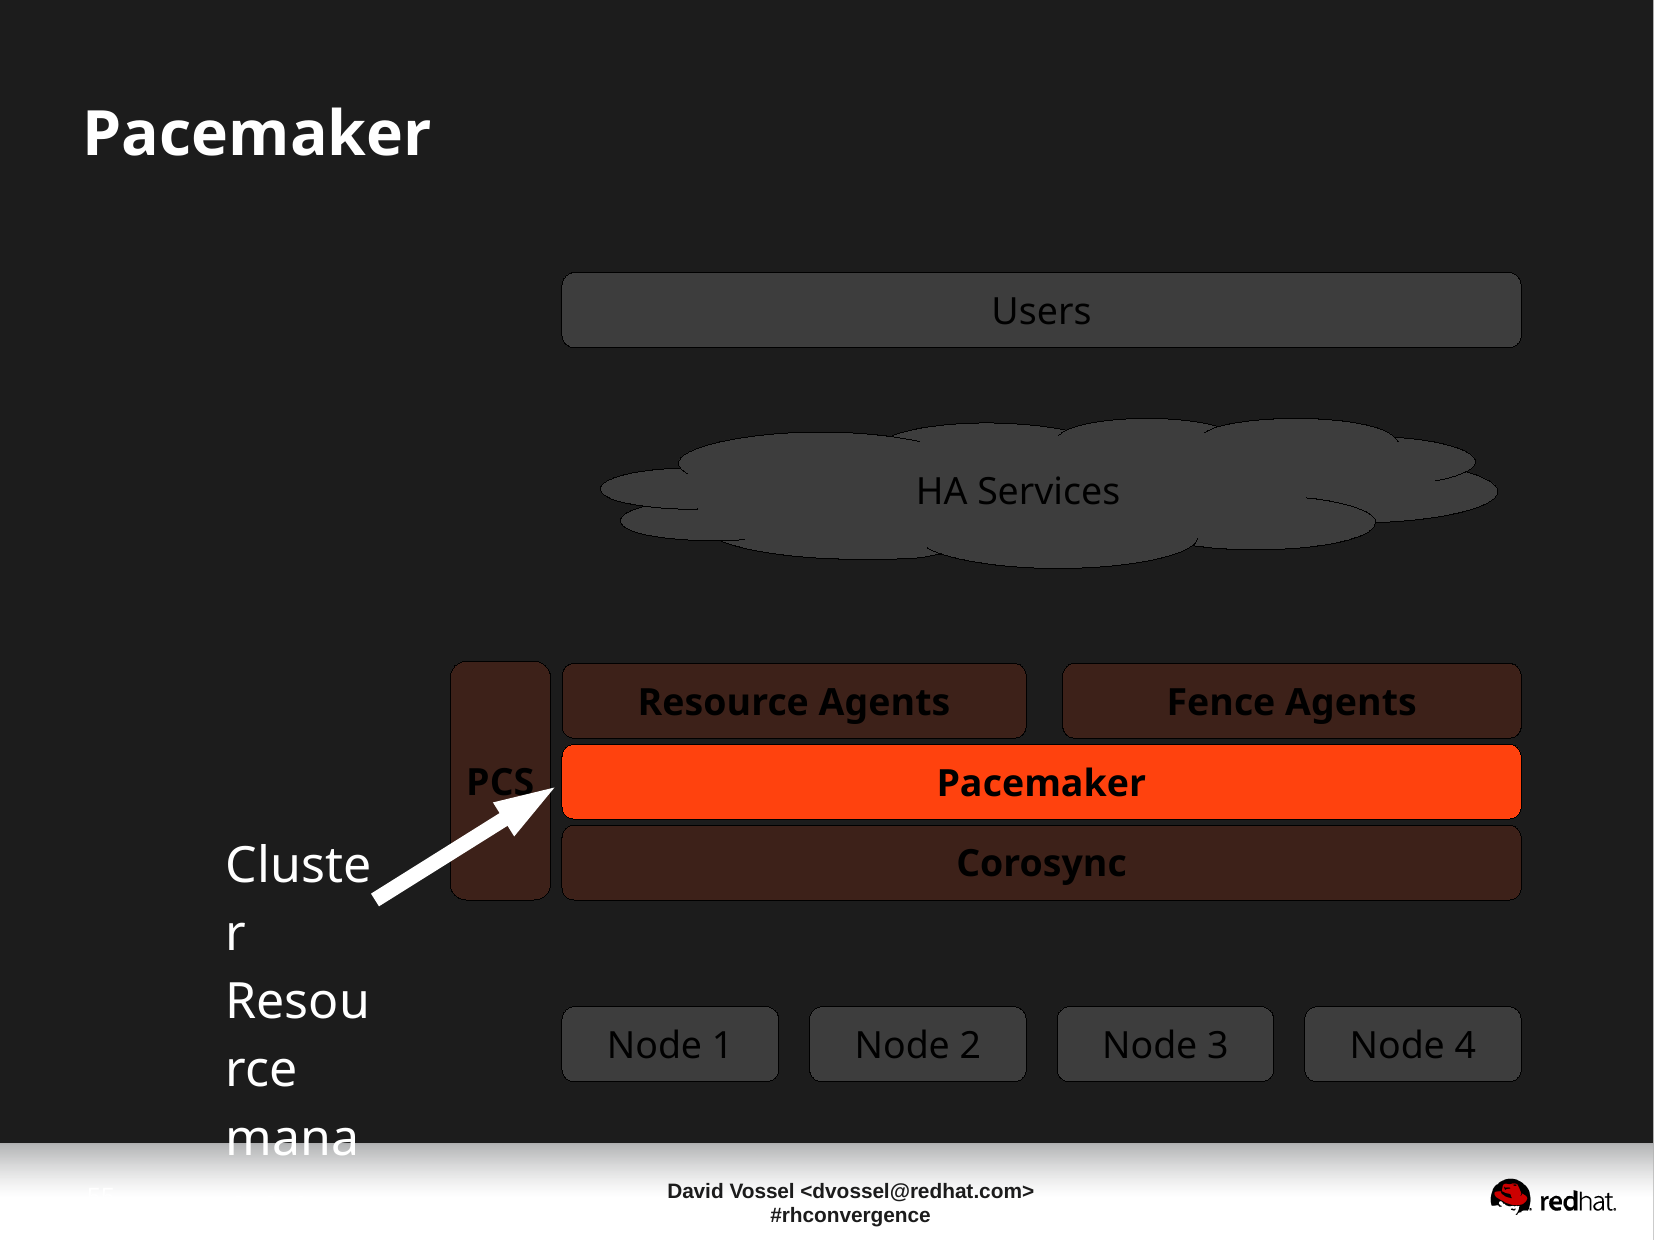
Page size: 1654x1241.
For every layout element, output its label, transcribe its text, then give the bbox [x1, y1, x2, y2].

picture [338, 1143, 351, 1152]
text_box Pacemaker [561, 744, 1522, 820]
text_box Node 1 [561, 1006, 779, 1082]
text_box PCS [450, 793, 551, 901]
text_box HA Services [600, 418, 1498, 569]
text_box Node 4 [1304, 1006, 1522, 1082]
picture [0, 1143, 1654, 1241]
text_box PCS [450, 661, 551, 843]
text_box Node 3 [1057, 1006, 1274, 1082]
picture [279, 1143, 292, 1152]
text_box Node 2 [809, 1006, 1027, 1082]
title Pacemaker [82, 37, 1571, 226]
text_box Cluster Resource manager [211, 821, 399, 1031]
text_box Fence Agents [1062, 663, 1522, 739]
text_box Corosync [561, 825, 1522, 901]
text_box Users [561, 272, 1522, 348]
text_box Resource Agents [562, 663, 1027, 739]
